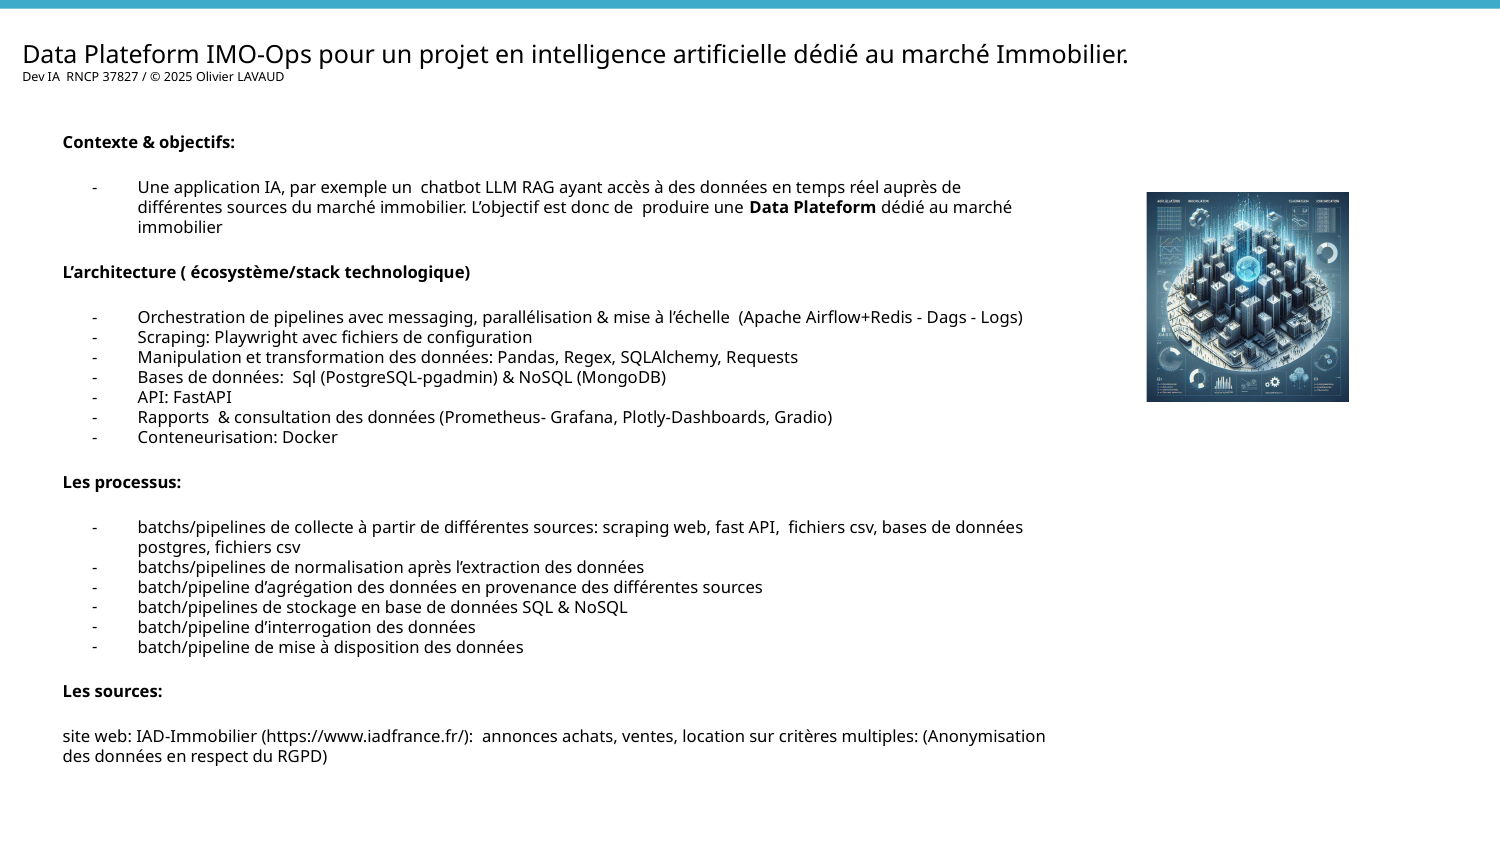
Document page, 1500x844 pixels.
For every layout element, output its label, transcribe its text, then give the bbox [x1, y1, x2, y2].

picture [1146, 192, 1349, 402]
list Contexte & objectifs: Une application IA, par exemple un chatbot LLM RAG ayant accès à des données en temps réel auprès de différentes sources du marché immobilier. L’objectif est donc de produire une Data Plateform dédié au marché immobilier L’architecture ( écosystème/stack technologique) Orchestration de pipelines avec messaging, parallélisation & mise à l’échelle (Apache Airflow+Redis - Dags - Logs) Scraping: Playwright avec fichiers de configuration Manipulation et transformation des données: Pandas, Regex, SQLAlchemy, Requests Bases de données: Sql (PostgreSQL-pgadmin) & NoSQL (MongoDB) API: FastAPI Rapports & consultation des données (Prometheus- Grafana, Plotly-Dashboards, Gradio) Conteneurisation: Docker Les processus: batchs/pipelines de collecte à partir de différentes sources: scraping web, fast API, fichiers csv, bases de données postgres, fichiers csv batchs/pipelines de normalisation après l’extraction des données batch/pipeline d’agrégation des données en provenance des différentes sources batch/pipelines de stockage en base de données SQL & NoSQL batch/pipeline d’interrogation des données batch/pipeline de mise à disposition des données Les sources: site web: IAD-Immobilier (https://www.iadfrance.fr/): annonces achats, ventes, location sur critères multiples: (Anonymisation des données en respect du RGPD) [47, 117, 1067, 834]
title Data Plateform IMO-Ops pour un projet en intelligence artificielle dédié au marché Immobilier. Dev IA RNCP 37827 / © 2025 Olivier LAVAUD [7, 23, 1488, 113]
